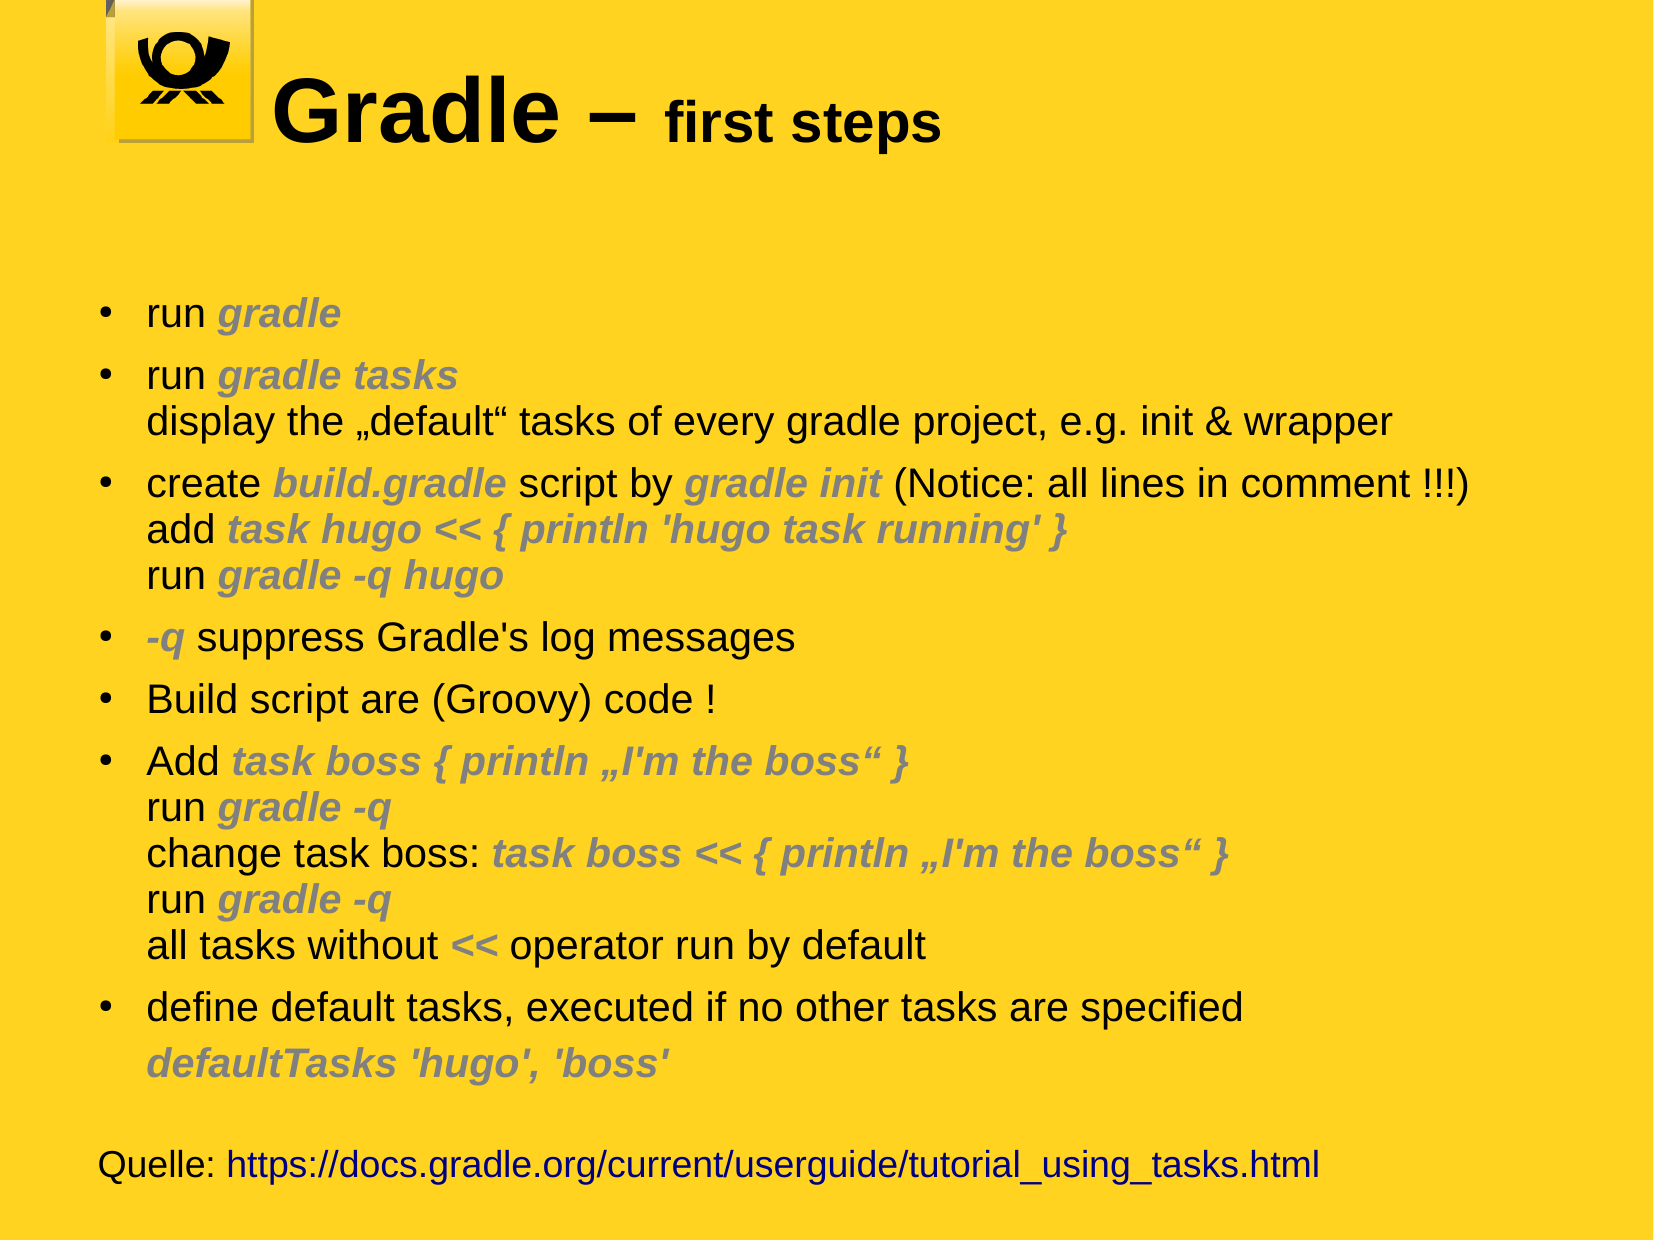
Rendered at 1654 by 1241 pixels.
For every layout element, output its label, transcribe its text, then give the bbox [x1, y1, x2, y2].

picture [106, 0, 254, 143]
text_box Quelle: https://docs.gradle.org/current/userguide/tutorial_using_tasks.html [82, 1136, 1347, 1193]
title Gradle – first steps [271, 35, 1571, 187]
list run gradle run gradle tasks display the „default“ tasks of every gradle project, e.g. init & wrapper create build.gradle script by gradle init (Notice: all lines in comment !!!) add task hugo << { println 'hugo task running' } run gradle -q hugo -q suppress Gradle's log messages Build script are (Groovy) code ! Add task boss { println „I'm the boss“ } run gradle -q change task boss: task boss << { println „I'm the boss“ } run gradle -q all tasks without << operator run by default define default tasks, executed if no other tasks are specified defaultTasks 'hugo', 'boss' [82, 290, 1524, 1099]
